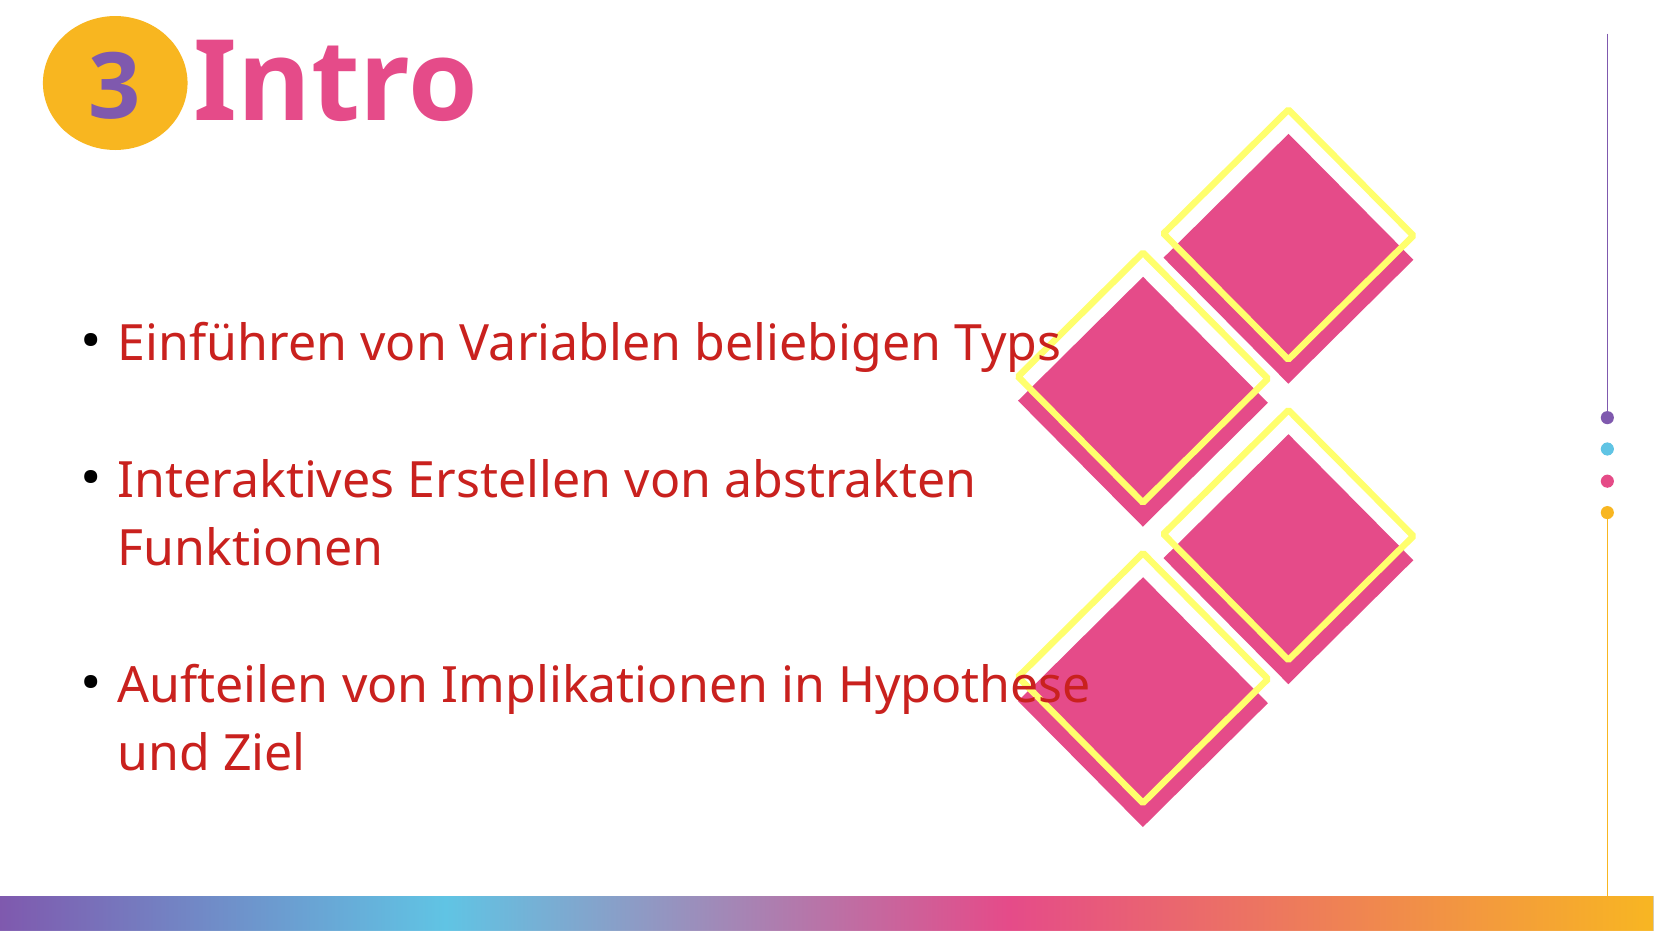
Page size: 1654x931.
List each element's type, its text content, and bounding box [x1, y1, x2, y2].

picture [0, 896, 1654, 931]
title Intro [0, 0, 479, 154]
text_box Einführen von Variablen beliebigen Typs Interaktives Erstellen von abstrakten Funktionen Aufteilen von Implikationen in Hypothese und Ziel [67, 300, 1024, 700]
